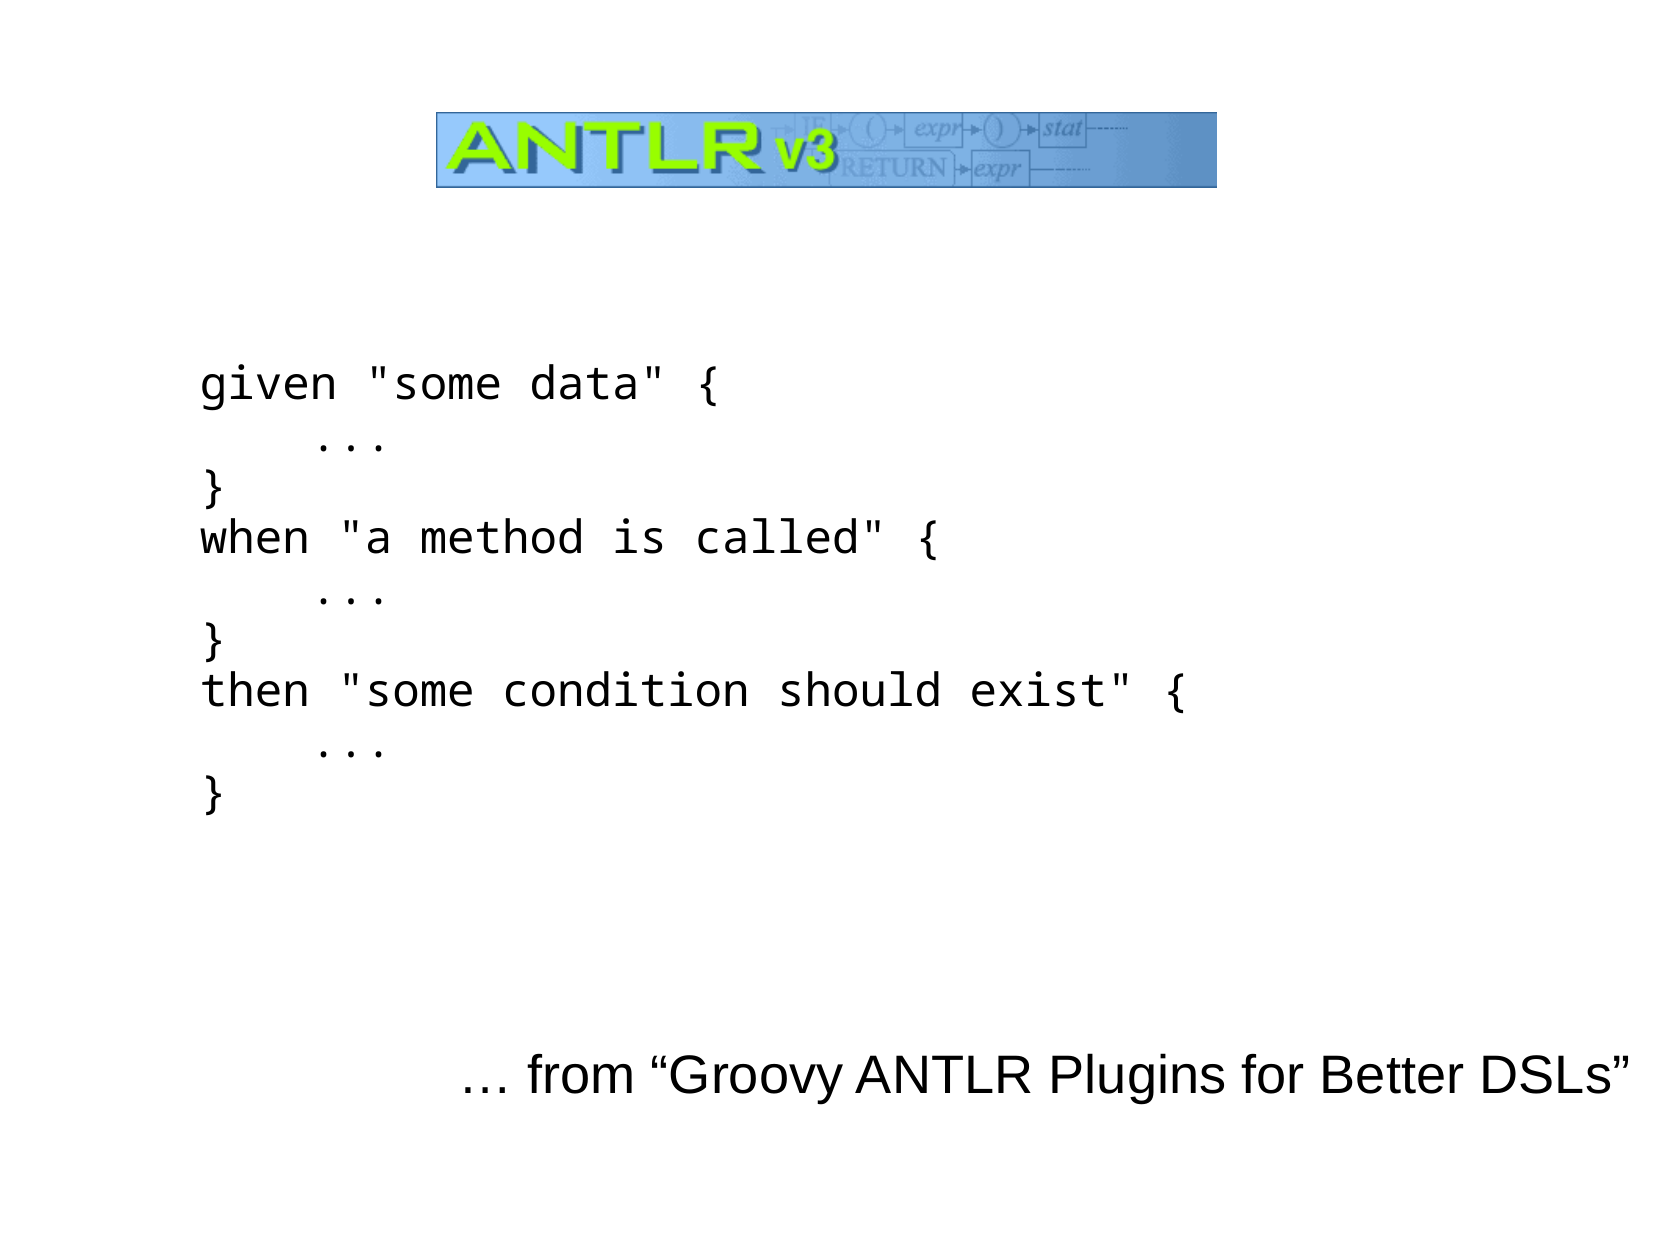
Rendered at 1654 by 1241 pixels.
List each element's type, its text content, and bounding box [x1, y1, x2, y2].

picture [436, 112, 1217, 188]
title … from “Groovy ANTLR Plugins for Better DSLs” [0, 1028, 1632, 1121]
text_box given "some data" { ... } when "a method is called" { ... } then "some condition should exist" { ... } [185, 351, 1469, 863]
